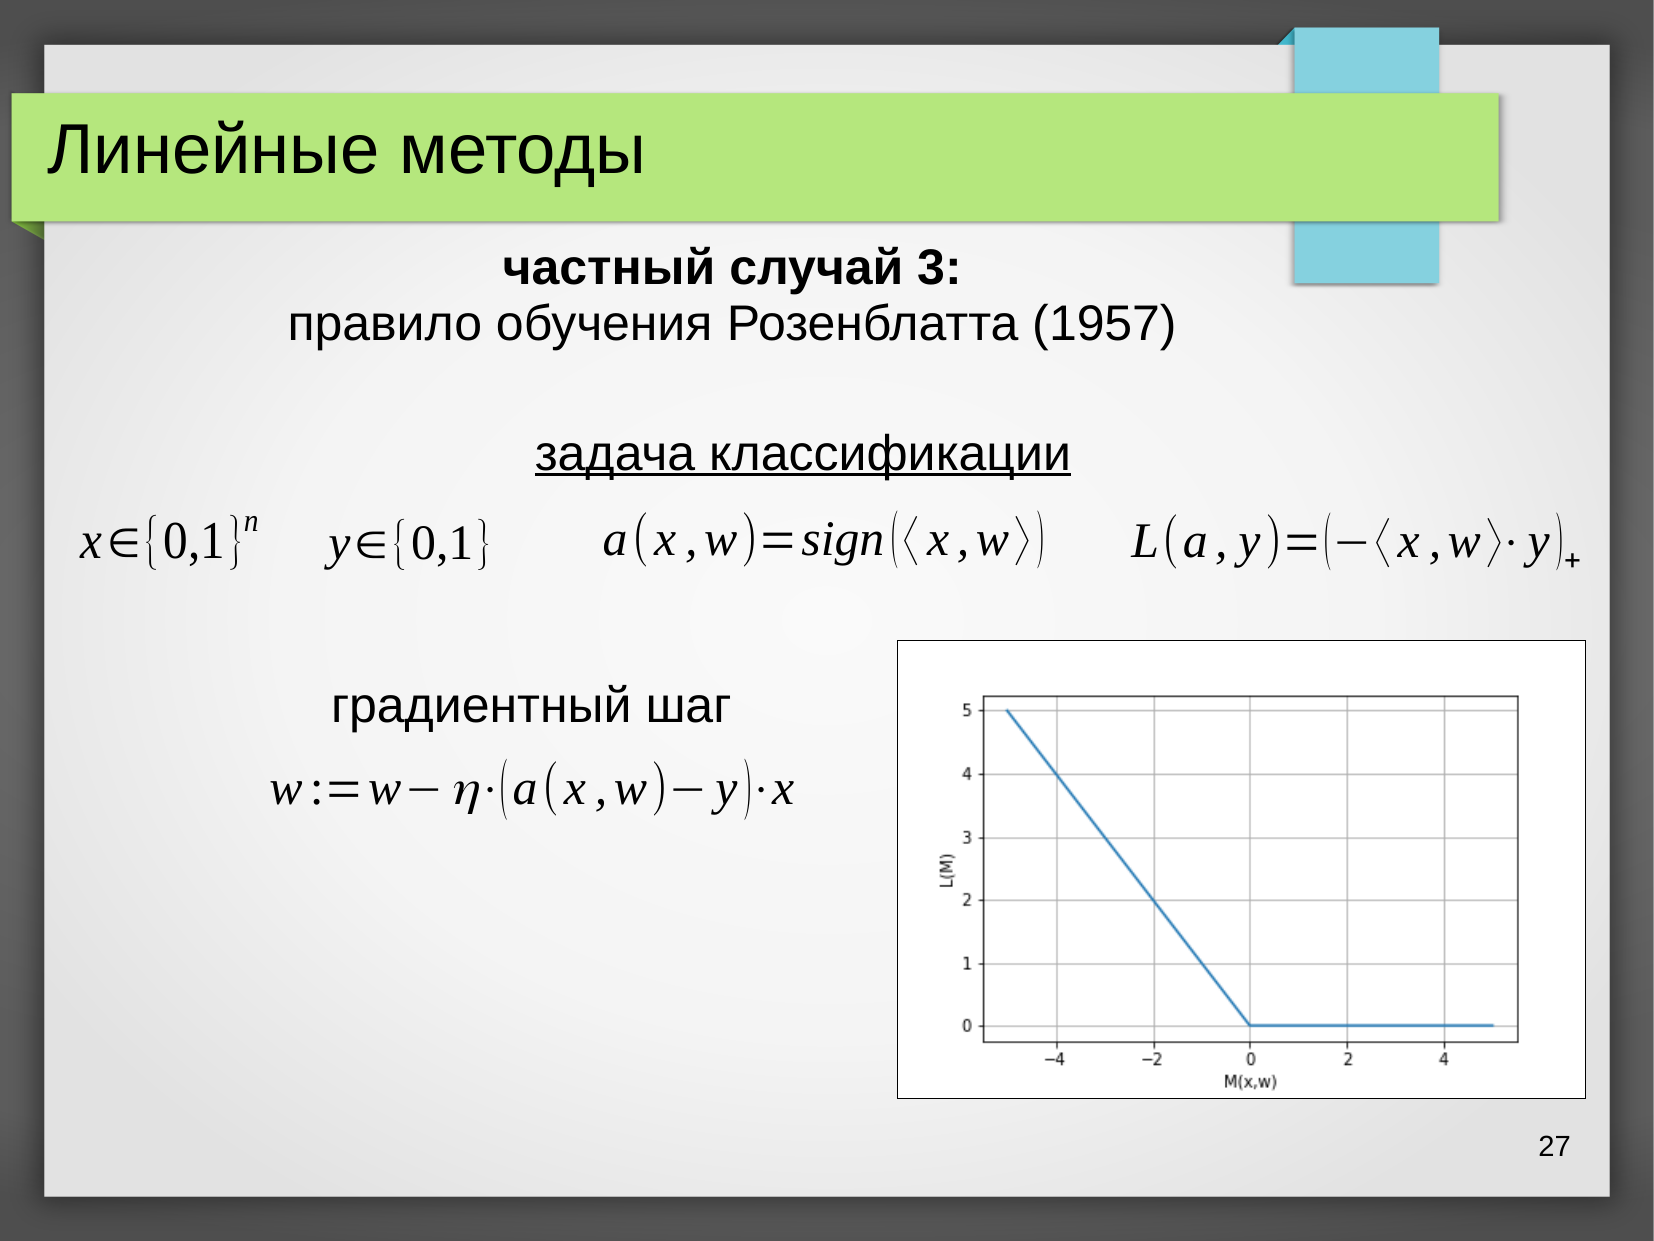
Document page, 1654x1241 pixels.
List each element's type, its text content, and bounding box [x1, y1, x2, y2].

picture [0, 0, 1654, 1241]
chart [1122, 509, 1590, 576]
chart [318, 517, 502, 576]
text_box градиентный шаг [283, 673, 780, 738]
chart [262, 755, 804, 824]
text_box задача классификации [531, 425, 1075, 482]
chart [596, 507, 1052, 572]
title Линейные методы [47, 109, 1501, 189]
text_box частный случай 3: правило обучения Розенблатта (1957) [283, 224, 1182, 367]
chart [70, 510, 266, 576]
